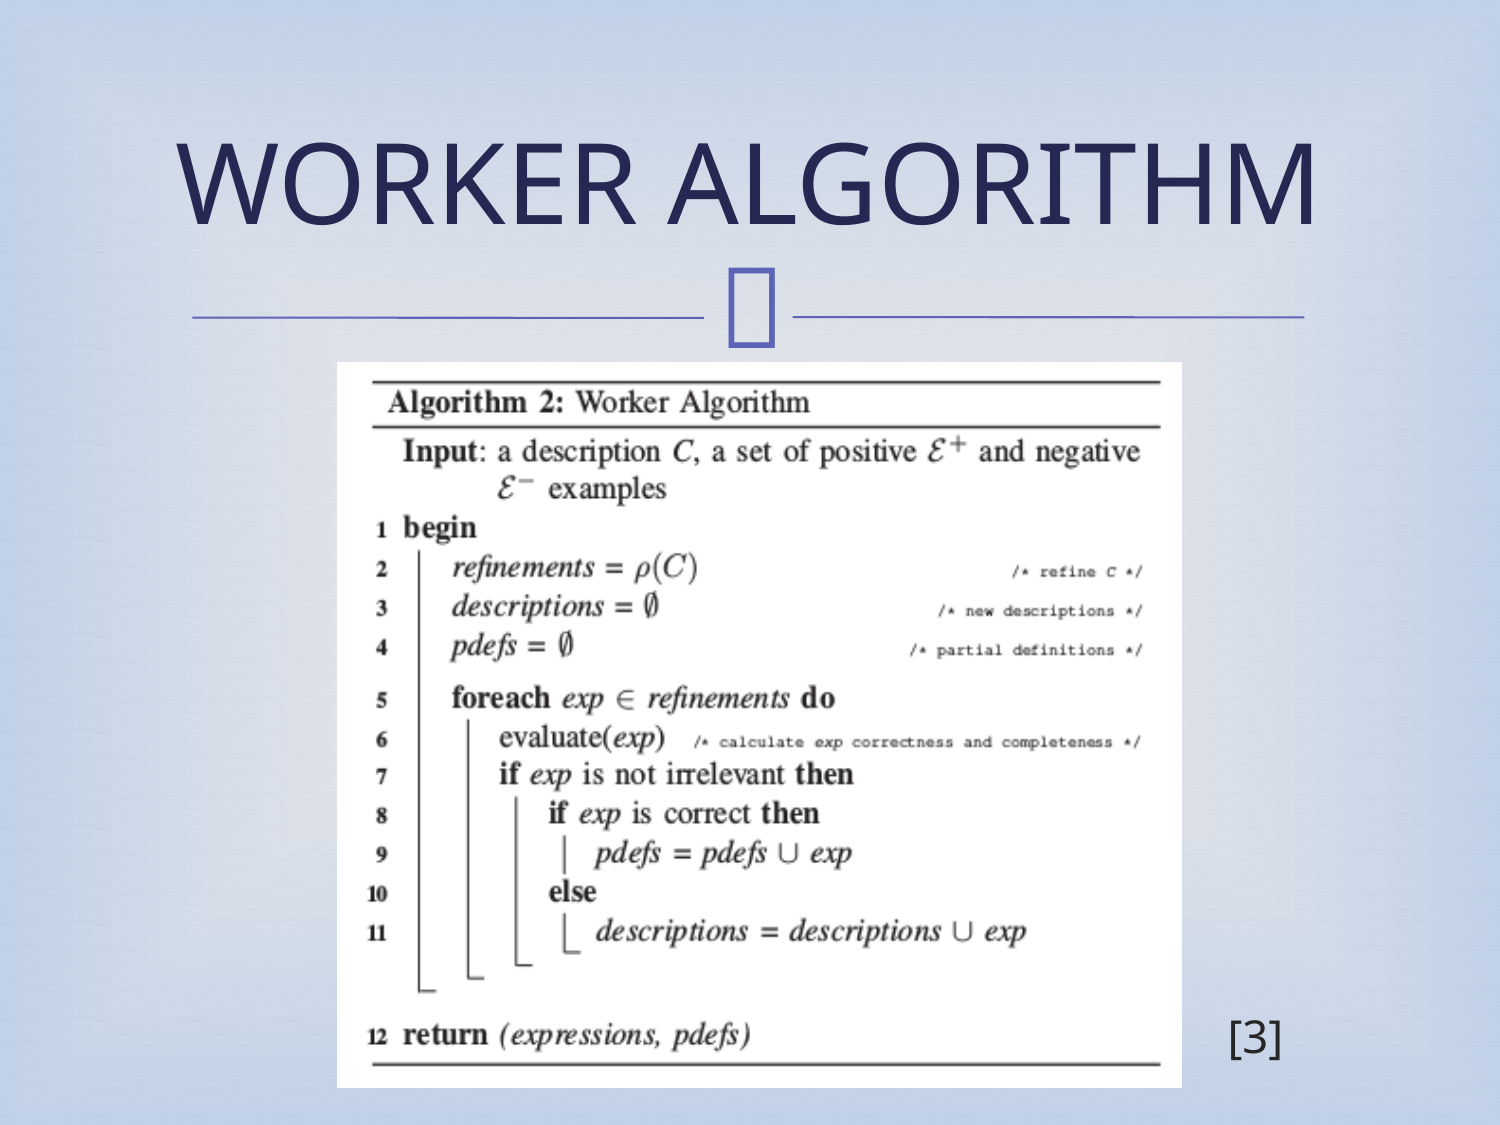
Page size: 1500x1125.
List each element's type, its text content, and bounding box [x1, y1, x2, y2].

list [3] [1212, 1000, 1300, 1083]
title WORKER ALGORITHM [112, 93, 1386, 267]
picture [0, 0, 1500, 1125]
